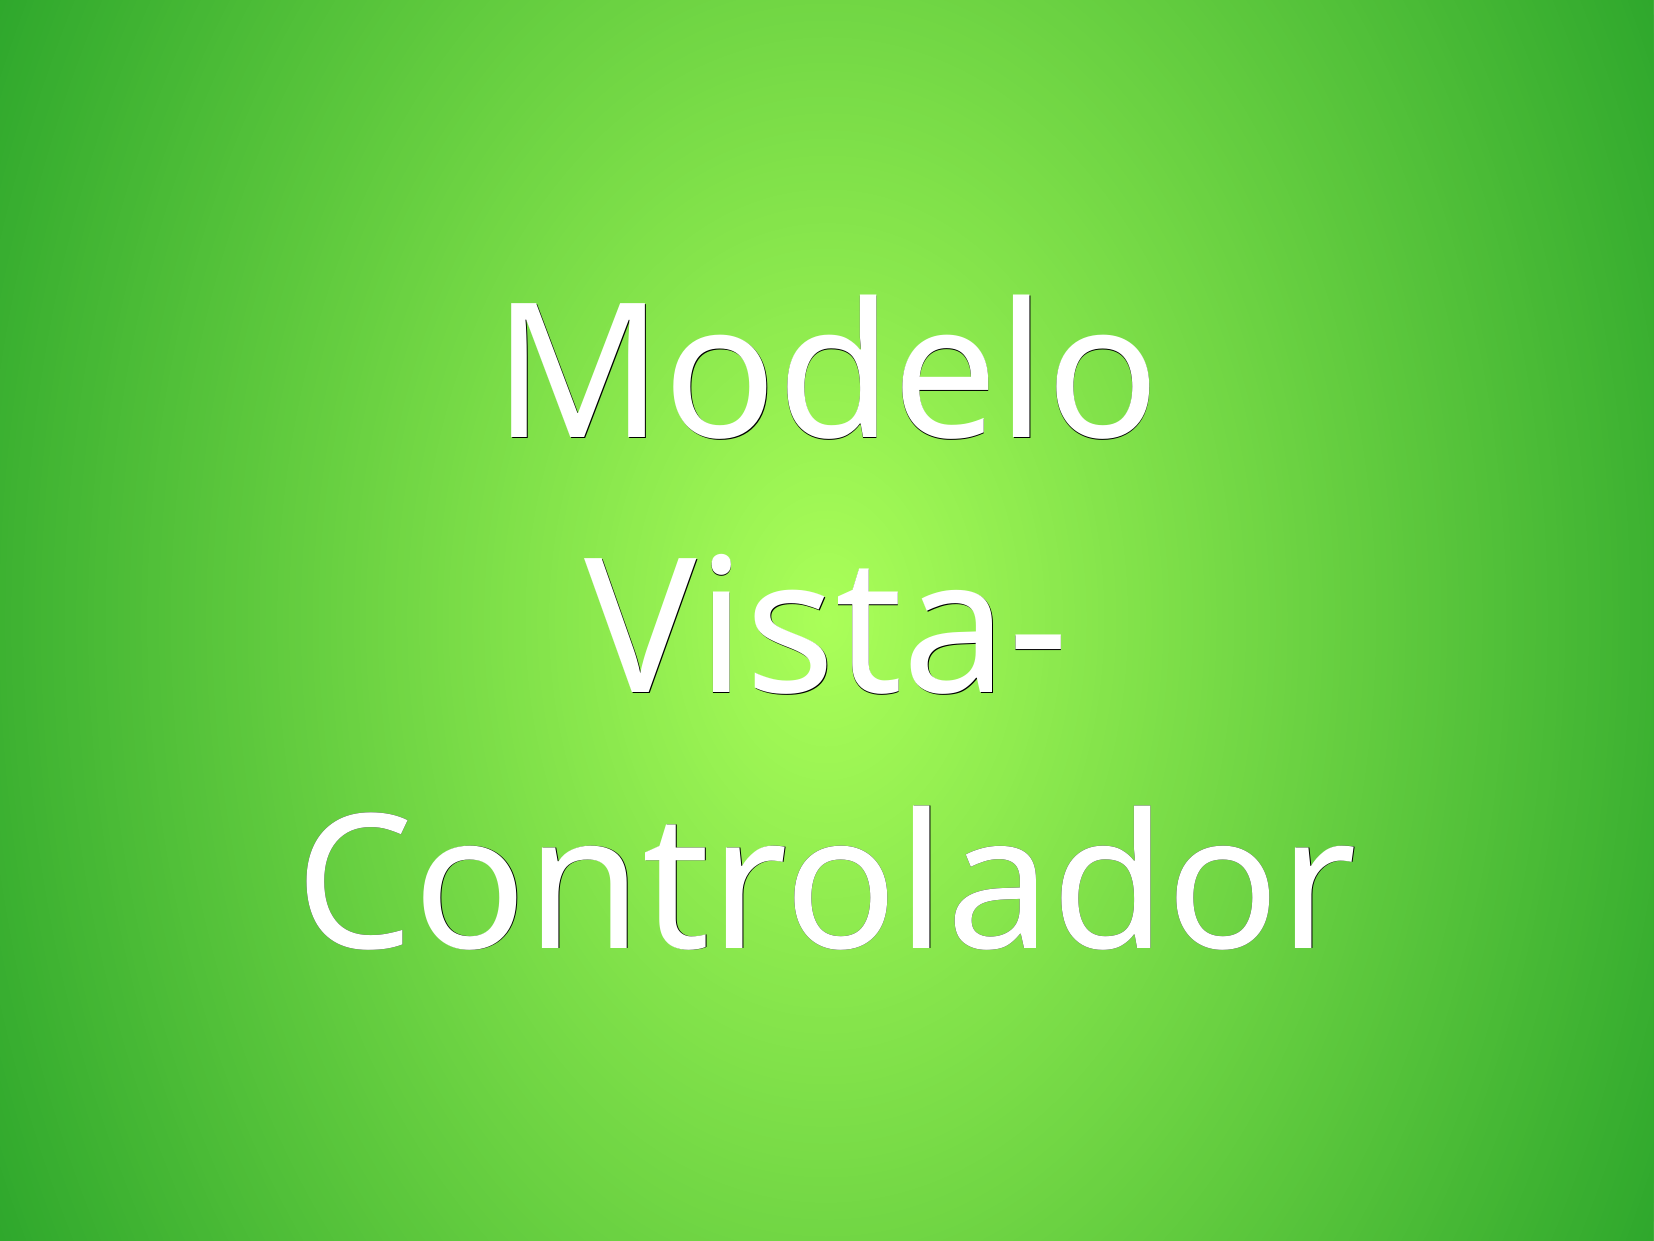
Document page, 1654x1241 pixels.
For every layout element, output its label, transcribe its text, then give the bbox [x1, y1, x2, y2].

text_box Modelo Vista-Controlador [153, 285, 1501, 955]
